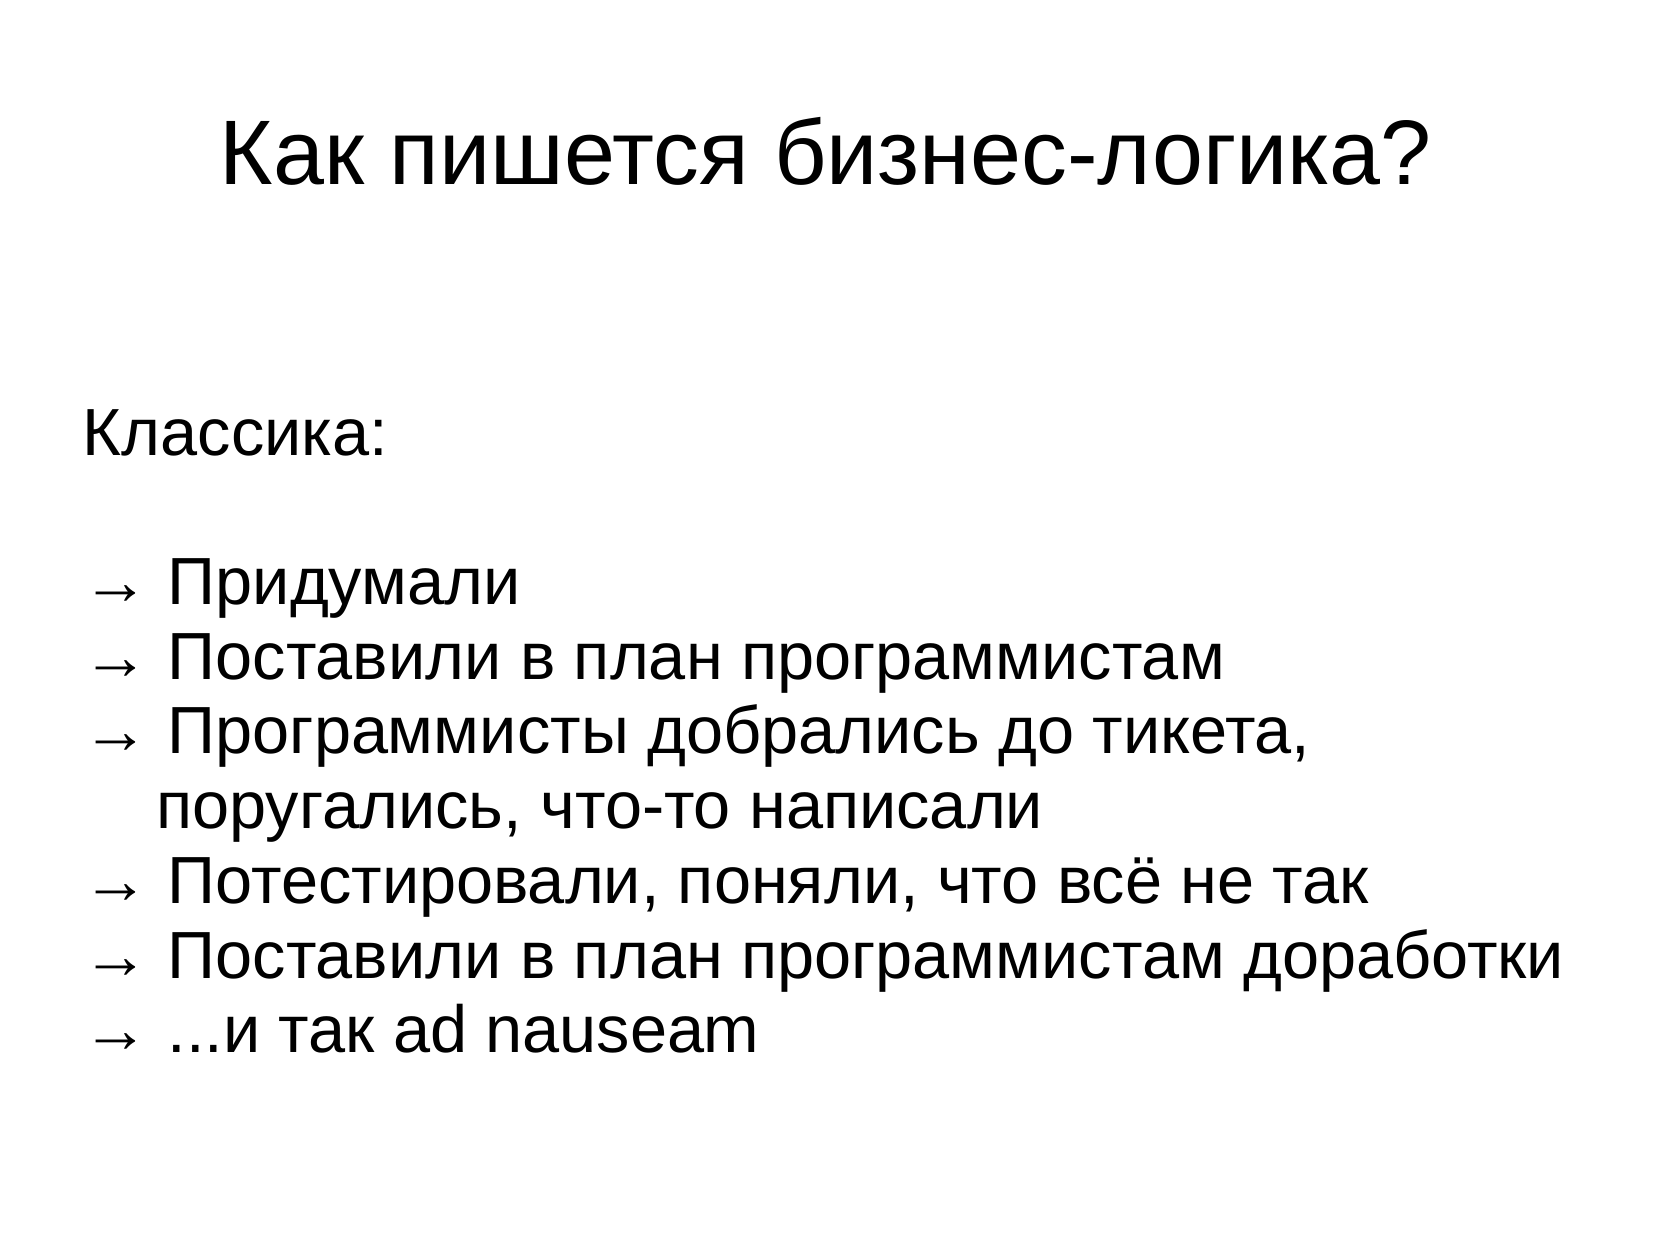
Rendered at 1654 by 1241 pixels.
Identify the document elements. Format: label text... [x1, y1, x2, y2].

list Классика: → Придумали → Поставили в план программистам → Программисты добрались до тикета, поругались, что-то написали → Потестировали, поняли, что всё не так → Поставили в план программистам доработки → ...и так ad nauseam [82, 290, 1571, 1109]
title Как пишется бизнес-логика? [82, 49, 1571, 257]
